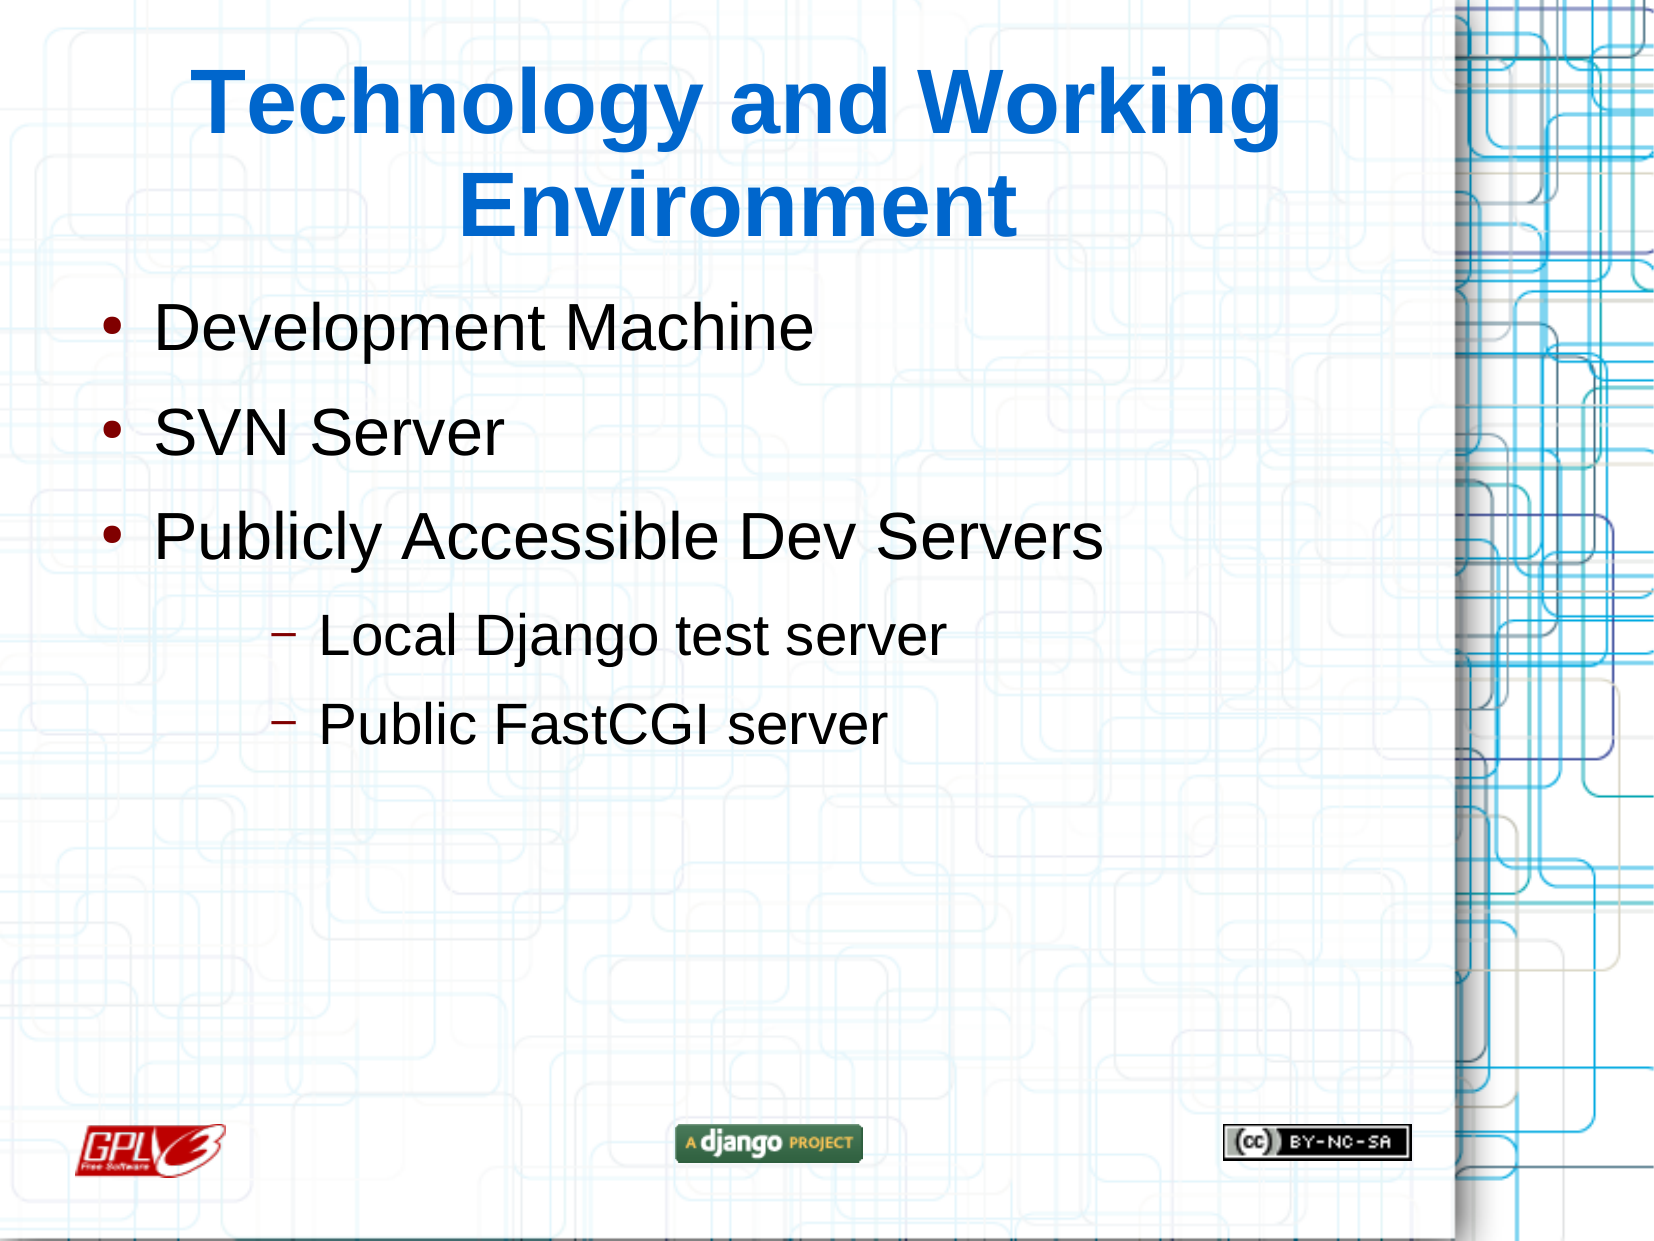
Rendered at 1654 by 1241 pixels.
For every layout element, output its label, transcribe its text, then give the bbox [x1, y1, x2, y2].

list Development Machine SVN Server Publicly Accessible Dev Servers Local Django test server Public FastCGI server [82, 290, 1418, 1109]
picture [0, 0, 1654, 1241]
title Technology and Working Environment [59, 49, 1418, 257]
